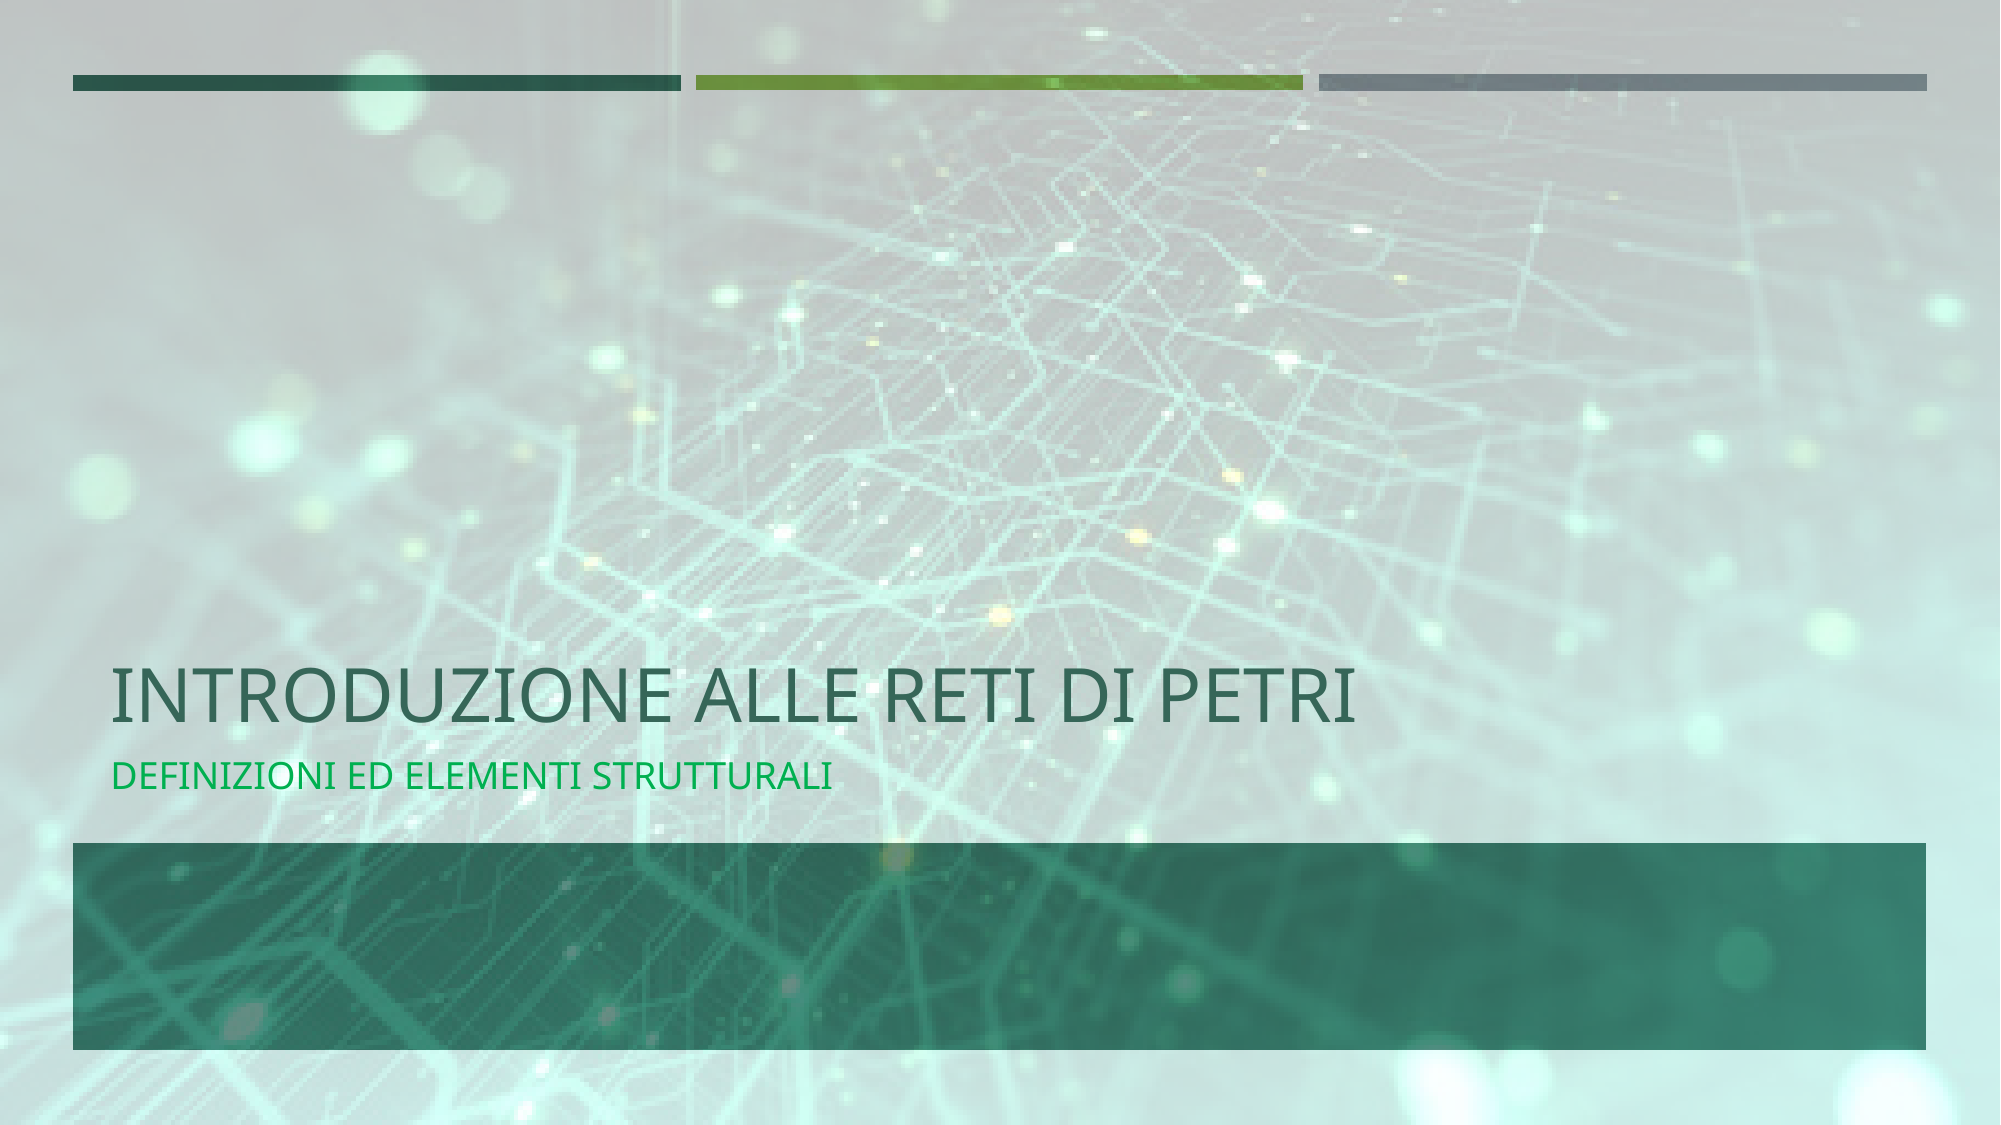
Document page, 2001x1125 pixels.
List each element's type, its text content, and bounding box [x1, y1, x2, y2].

list Definizioni ed elementi strutturali [95, 744, 1905, 844]
picture [0, 0, 2000, 1125]
title Introduzione alle reti di petri [95, 499, 1905, 744]
